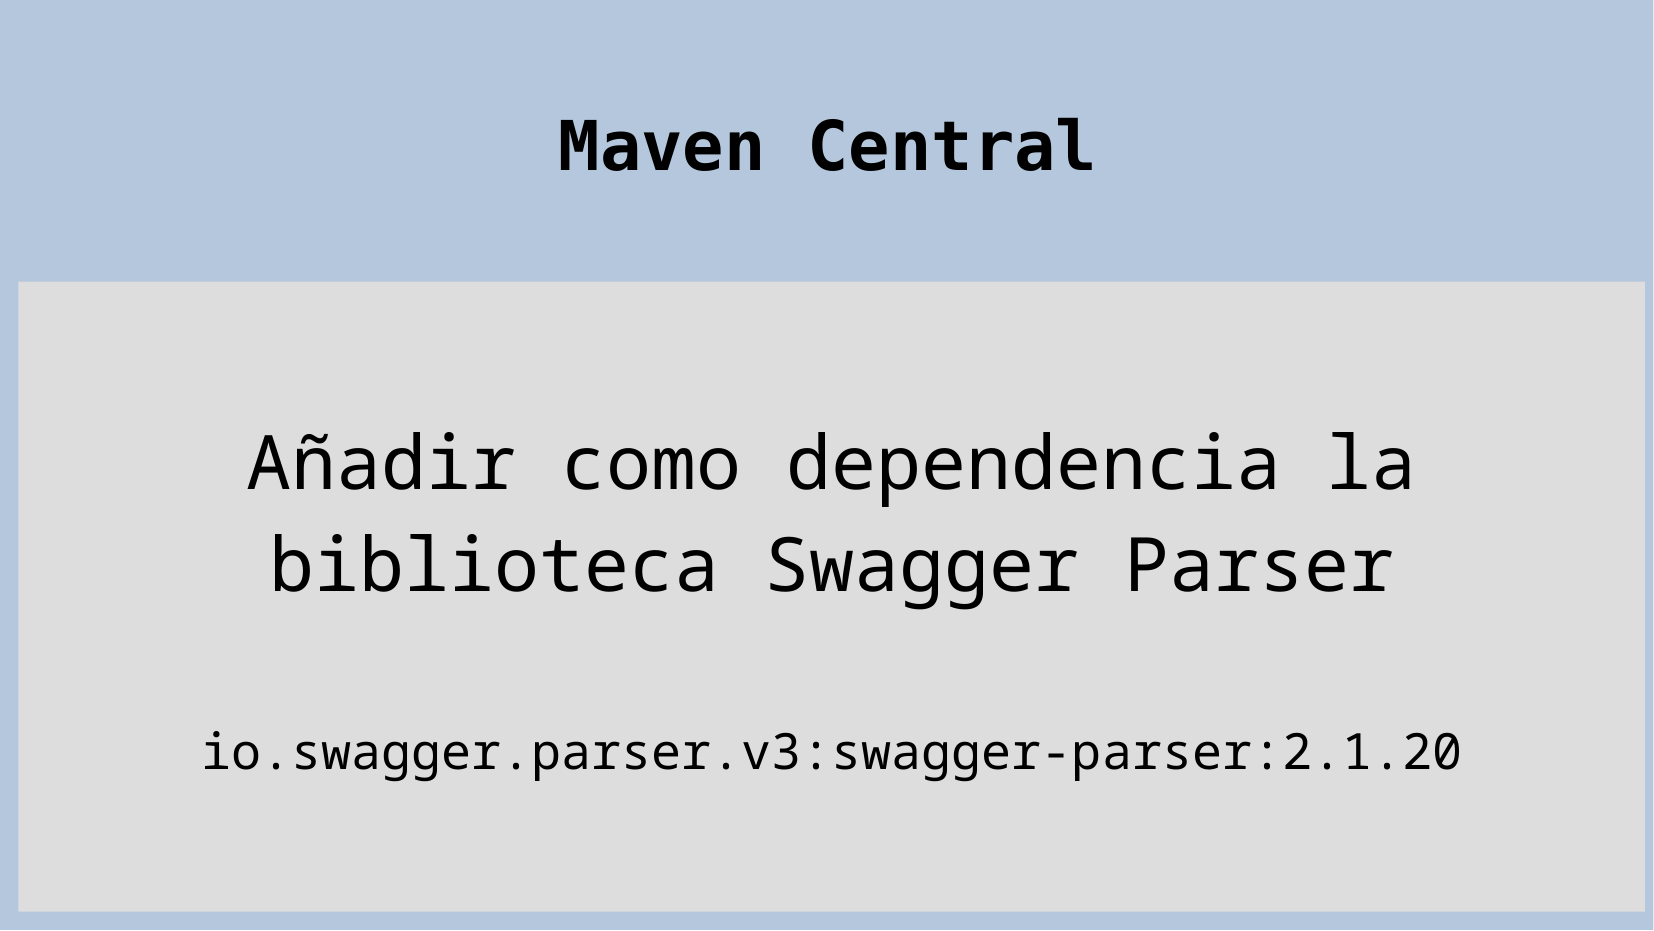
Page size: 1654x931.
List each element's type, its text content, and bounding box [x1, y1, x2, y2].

text_box Añadir como dependencia la biblioteca Swagger Parser io.swagger.parser.v3:swagger-parser:2.1.20 [18, 281, 1645, 912]
title Maven Central [84, 45, 1573, 248]
